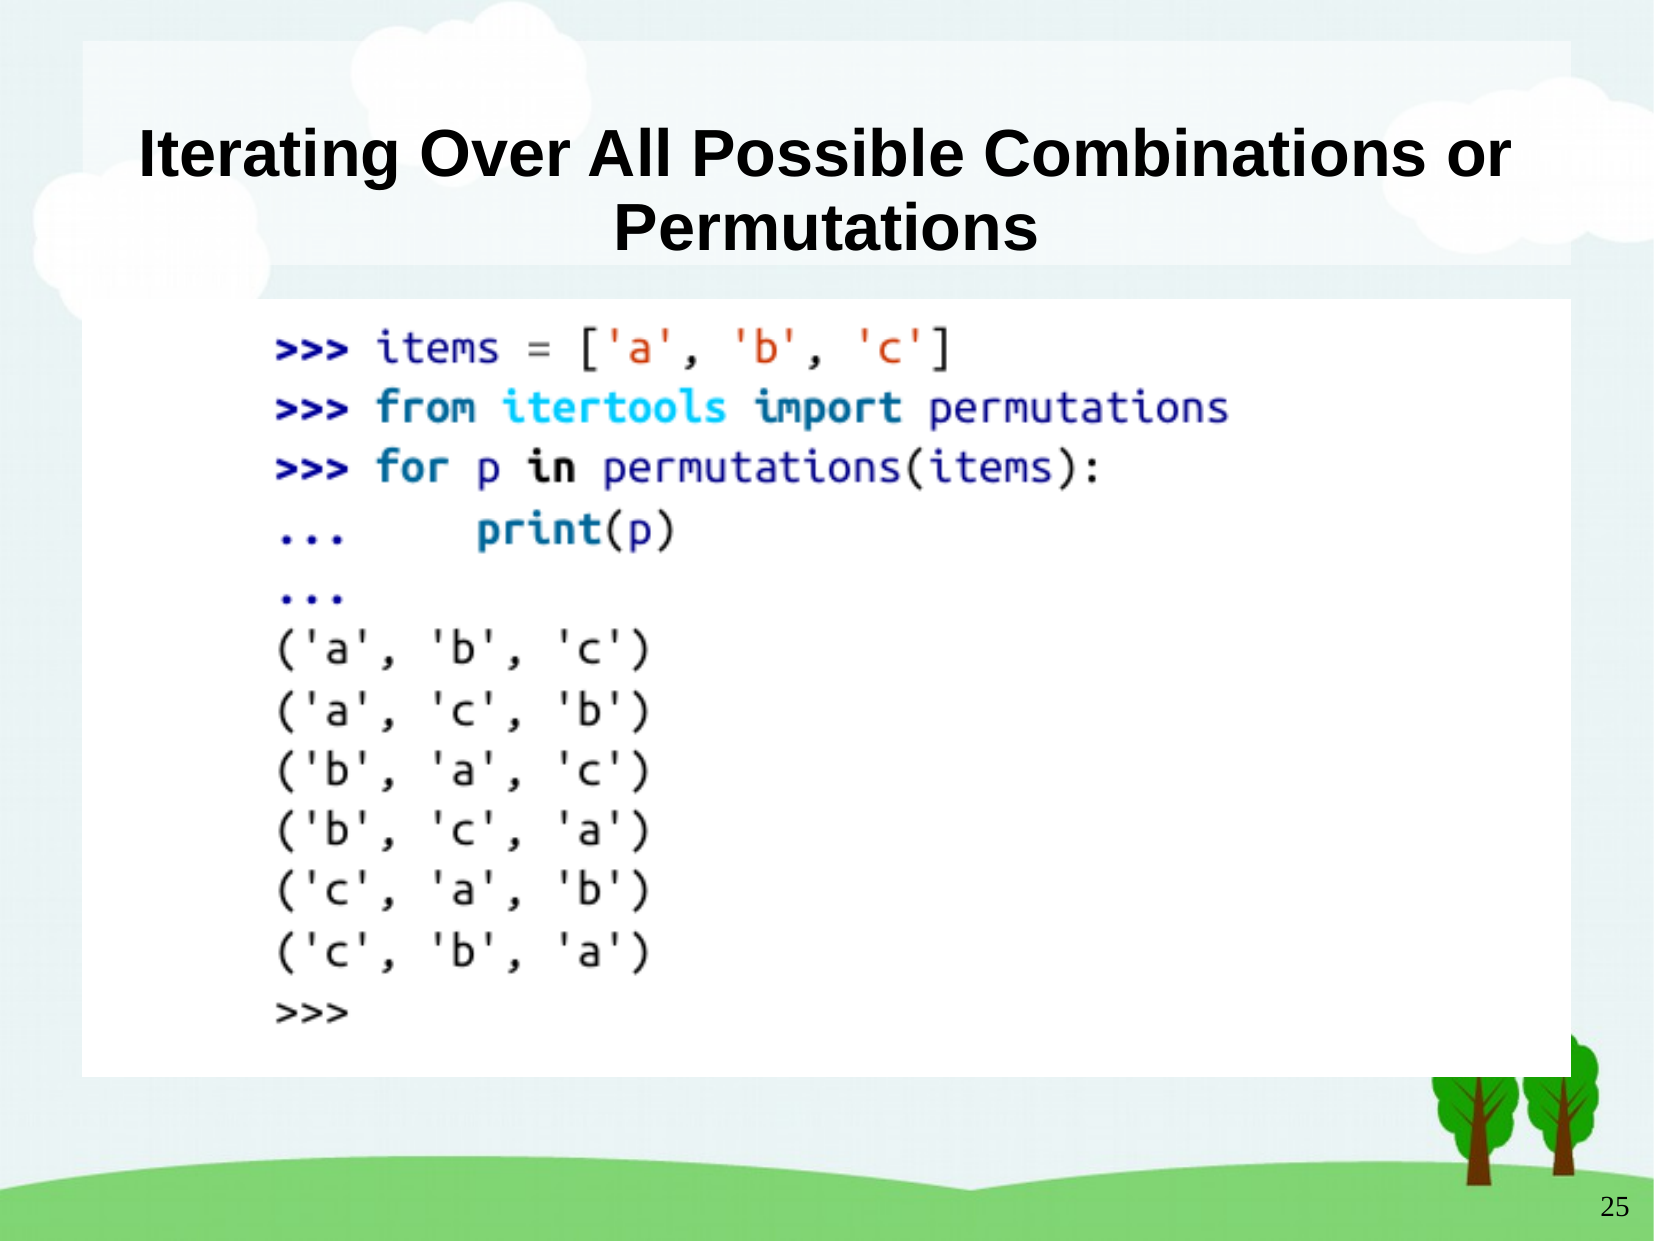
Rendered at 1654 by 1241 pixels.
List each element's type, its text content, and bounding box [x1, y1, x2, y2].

picture [0, 0, 1654, 1241]
title Iterating Over All Possible Combinations or Permutations [82, 40, 1571, 266]
